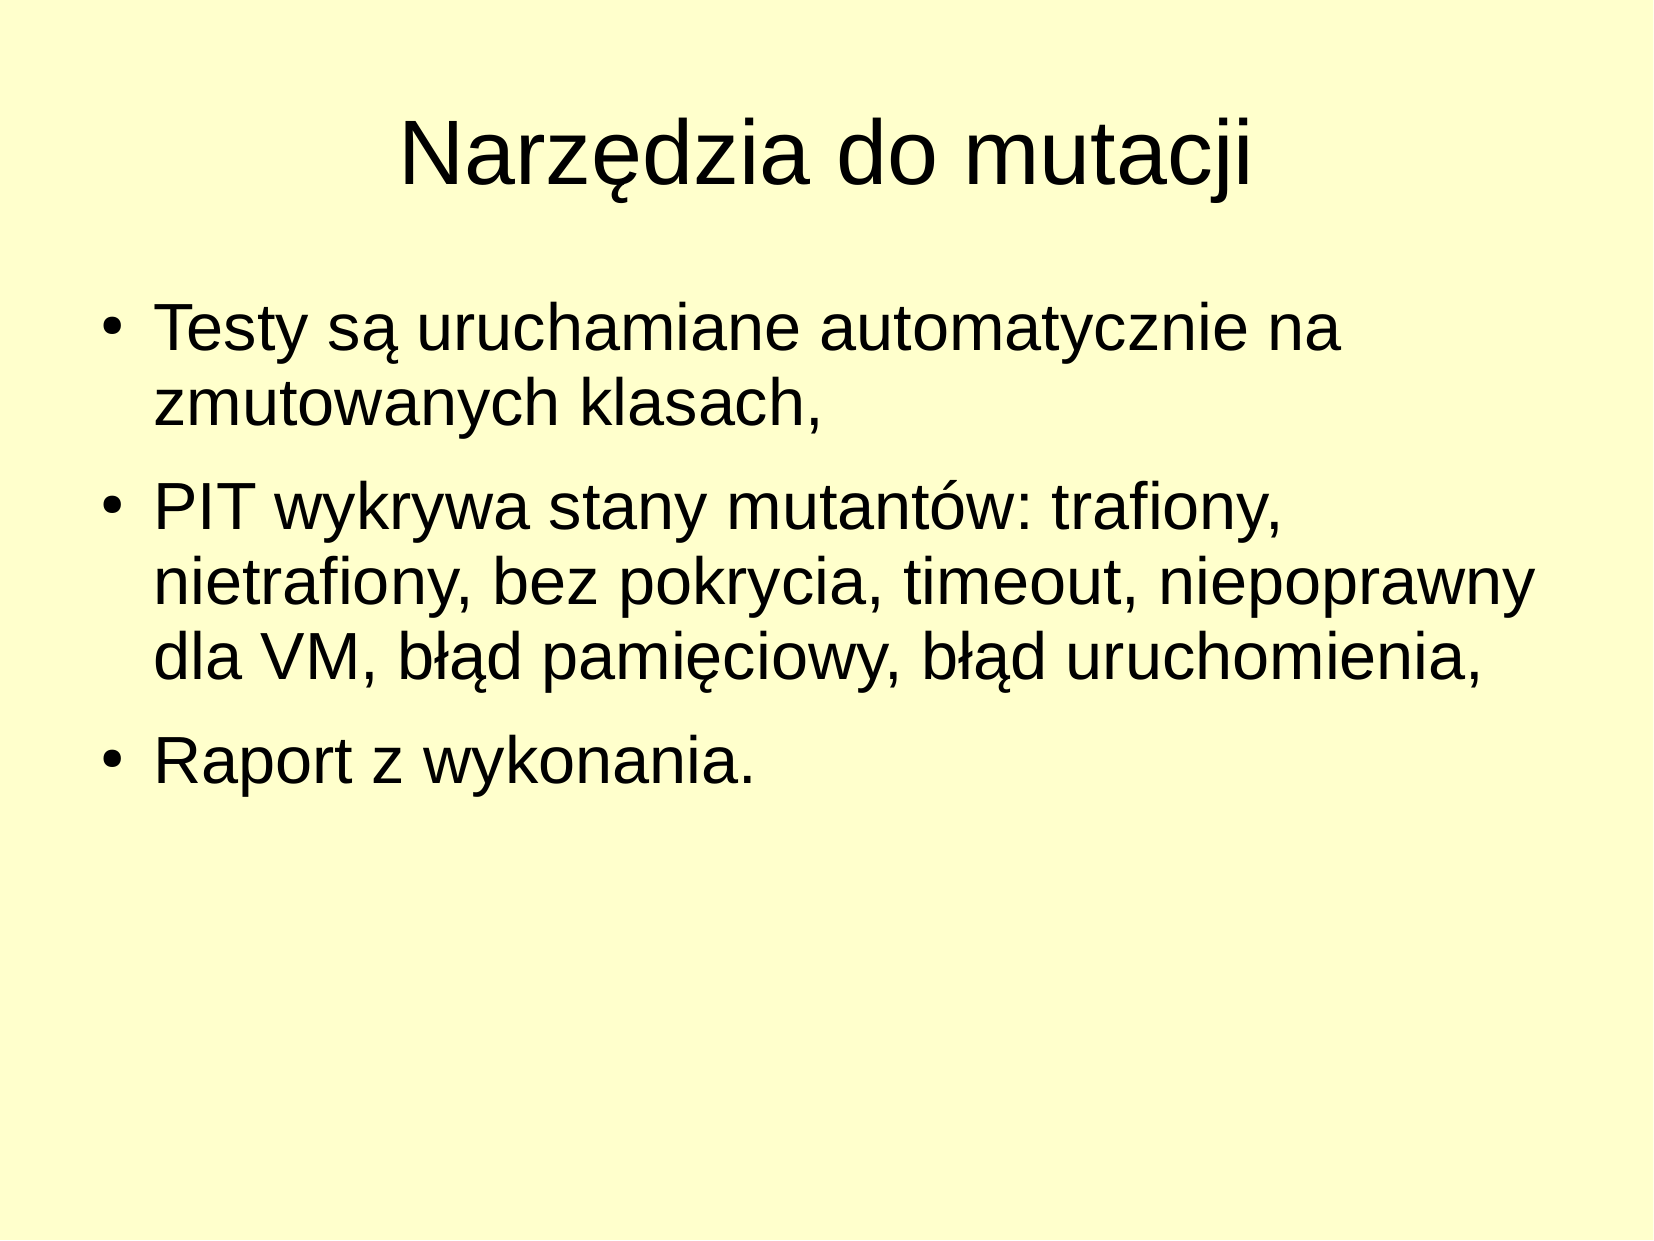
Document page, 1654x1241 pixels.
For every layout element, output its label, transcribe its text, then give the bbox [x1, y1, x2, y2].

title Narzędzia do mutacji [82, 49, 1571, 257]
list Testy są uruchamiane automatycznie na zmutowanych klasach, PIT wykrywa stany mutantów: trafiony, nietrafiony, bez pokrycia, timeout, niepoprawny dla VM, błąd pamięciowy, błąd uruchomienia, Raport z wykonania. [82, 290, 1571, 1109]
